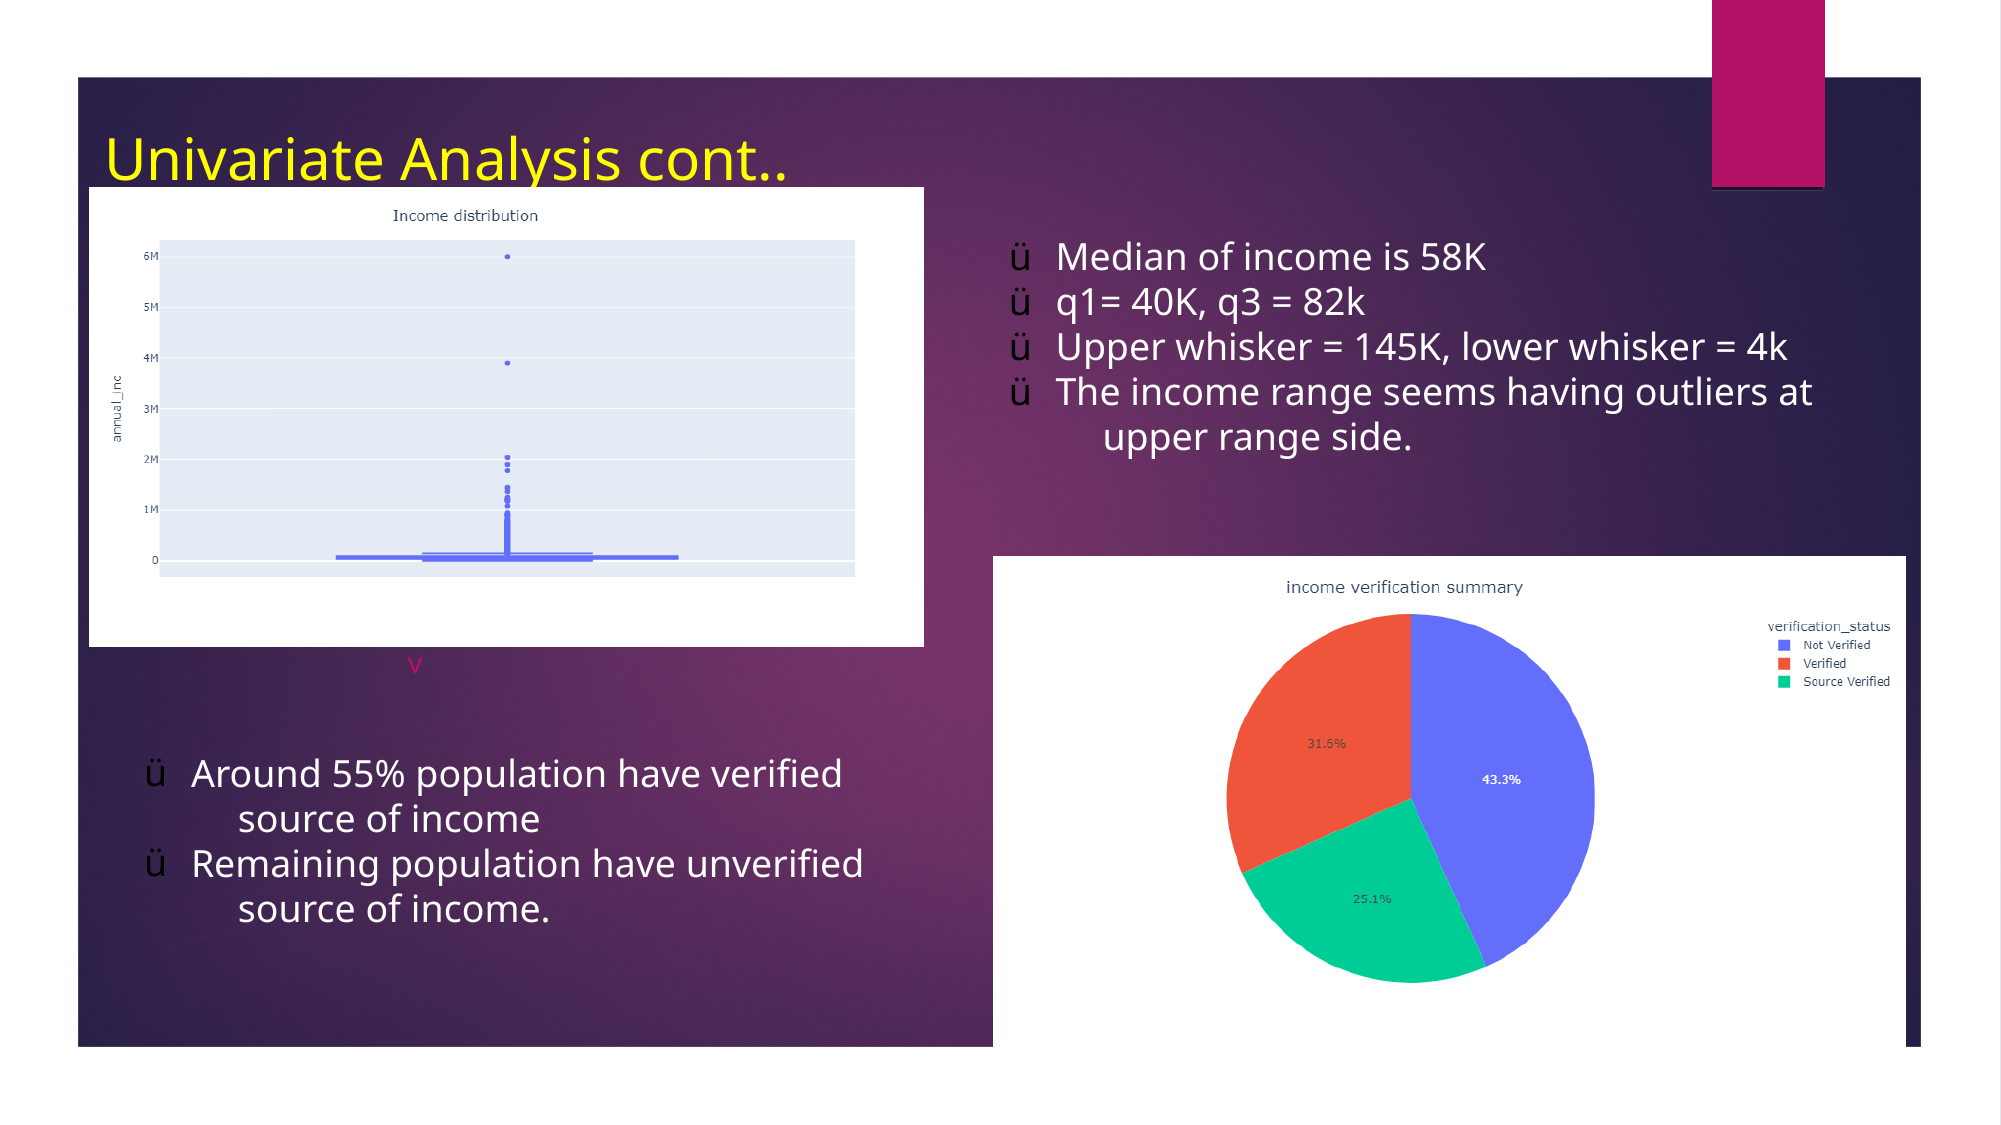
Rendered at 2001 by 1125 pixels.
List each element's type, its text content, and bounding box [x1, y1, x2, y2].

subtitle [92, 287, 1700, 967]
text_box Median of income is 58K q1= 40K, q3 = 82k Upper whisker = 145K, lower whisker = 4k The income range seems having outliers at upper range side. [993, 225, 1855, 469]
title Univariate Analysis cont.. [89, 103, 1509, 200]
picture [993, 556, 1906, 1059]
picture [89, 187, 924, 647]
text_box Around 55% population have verified source of income Remaining population have unverified source of income. [129, 742, 978, 940]
